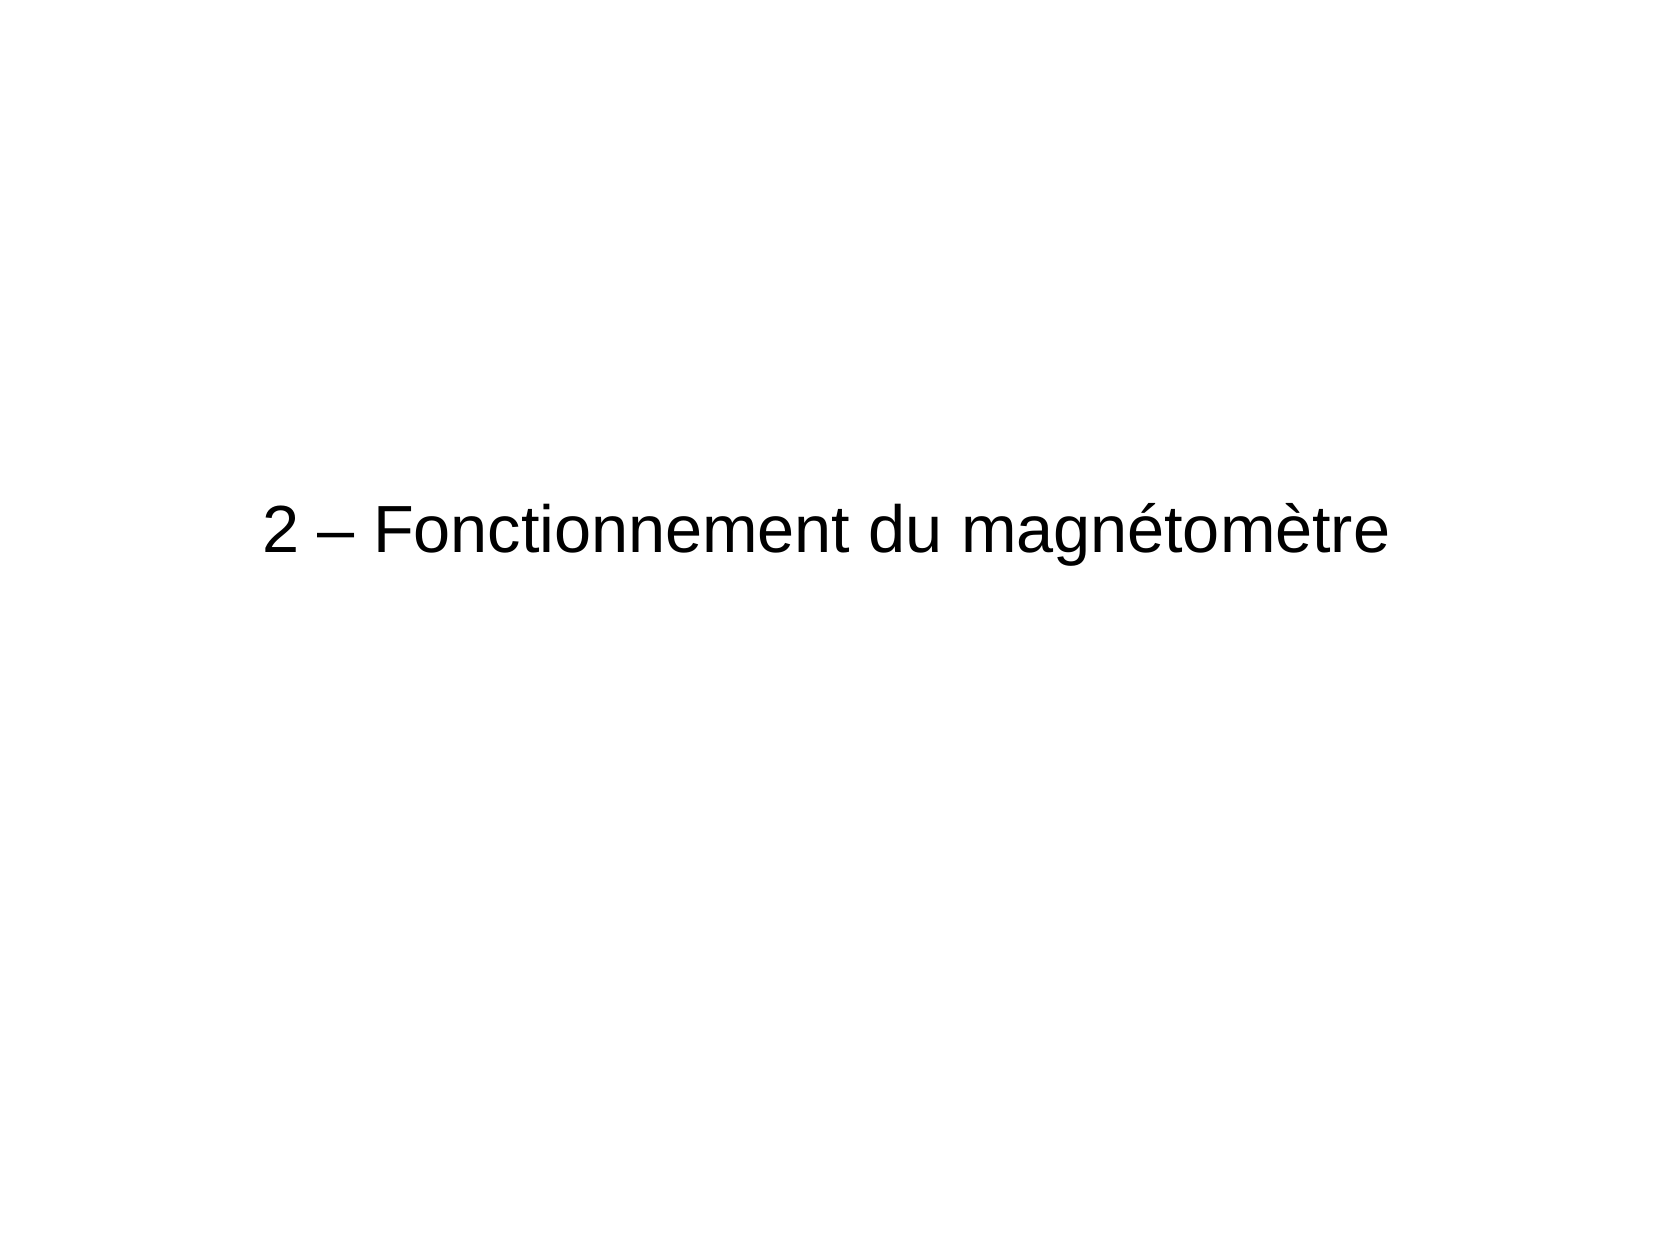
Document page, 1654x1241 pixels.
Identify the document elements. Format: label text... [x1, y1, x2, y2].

subtitle 2 – Fonctionnement du magnétomètre [82, 49, 1571, 1010]
